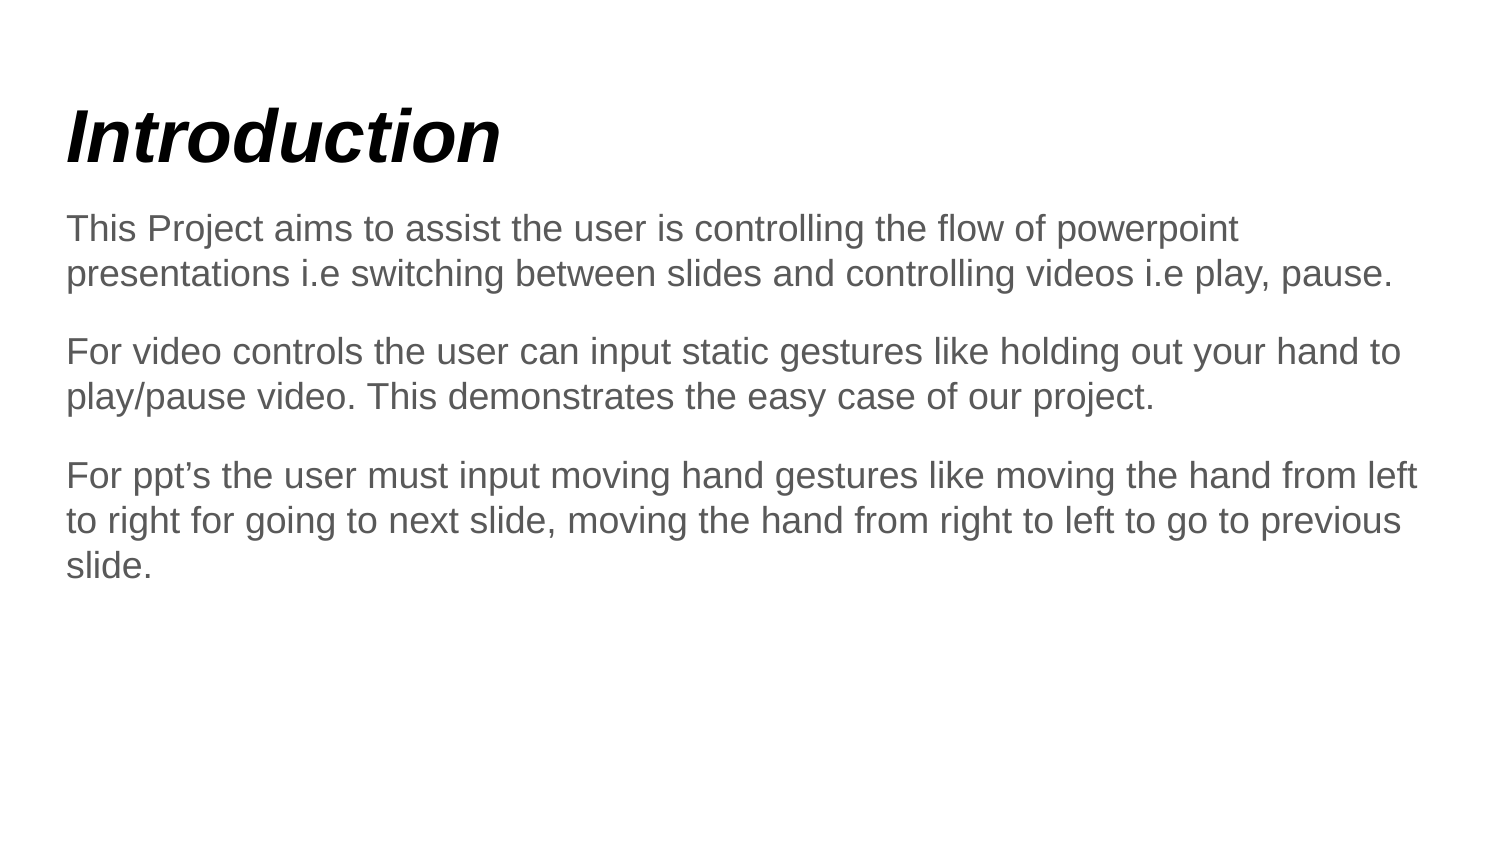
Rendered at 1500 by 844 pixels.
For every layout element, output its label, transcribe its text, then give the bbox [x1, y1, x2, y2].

list This Project aims to assist the user is controlling the flow of powerpoint presentations i.e switching between slides and controlling videos i.e play, pause. For video controls the user can input static gestures like holding out your hand to play/pause video. This demonstrates the easy case of our project. For ppt’s the user must input moving hand gestures like moving the hand from left to right for going to next slide, moving the hand from right to left to go to previous slide. [51, 189, 1449, 750]
title Introduction [51, 72, 1449, 167]
